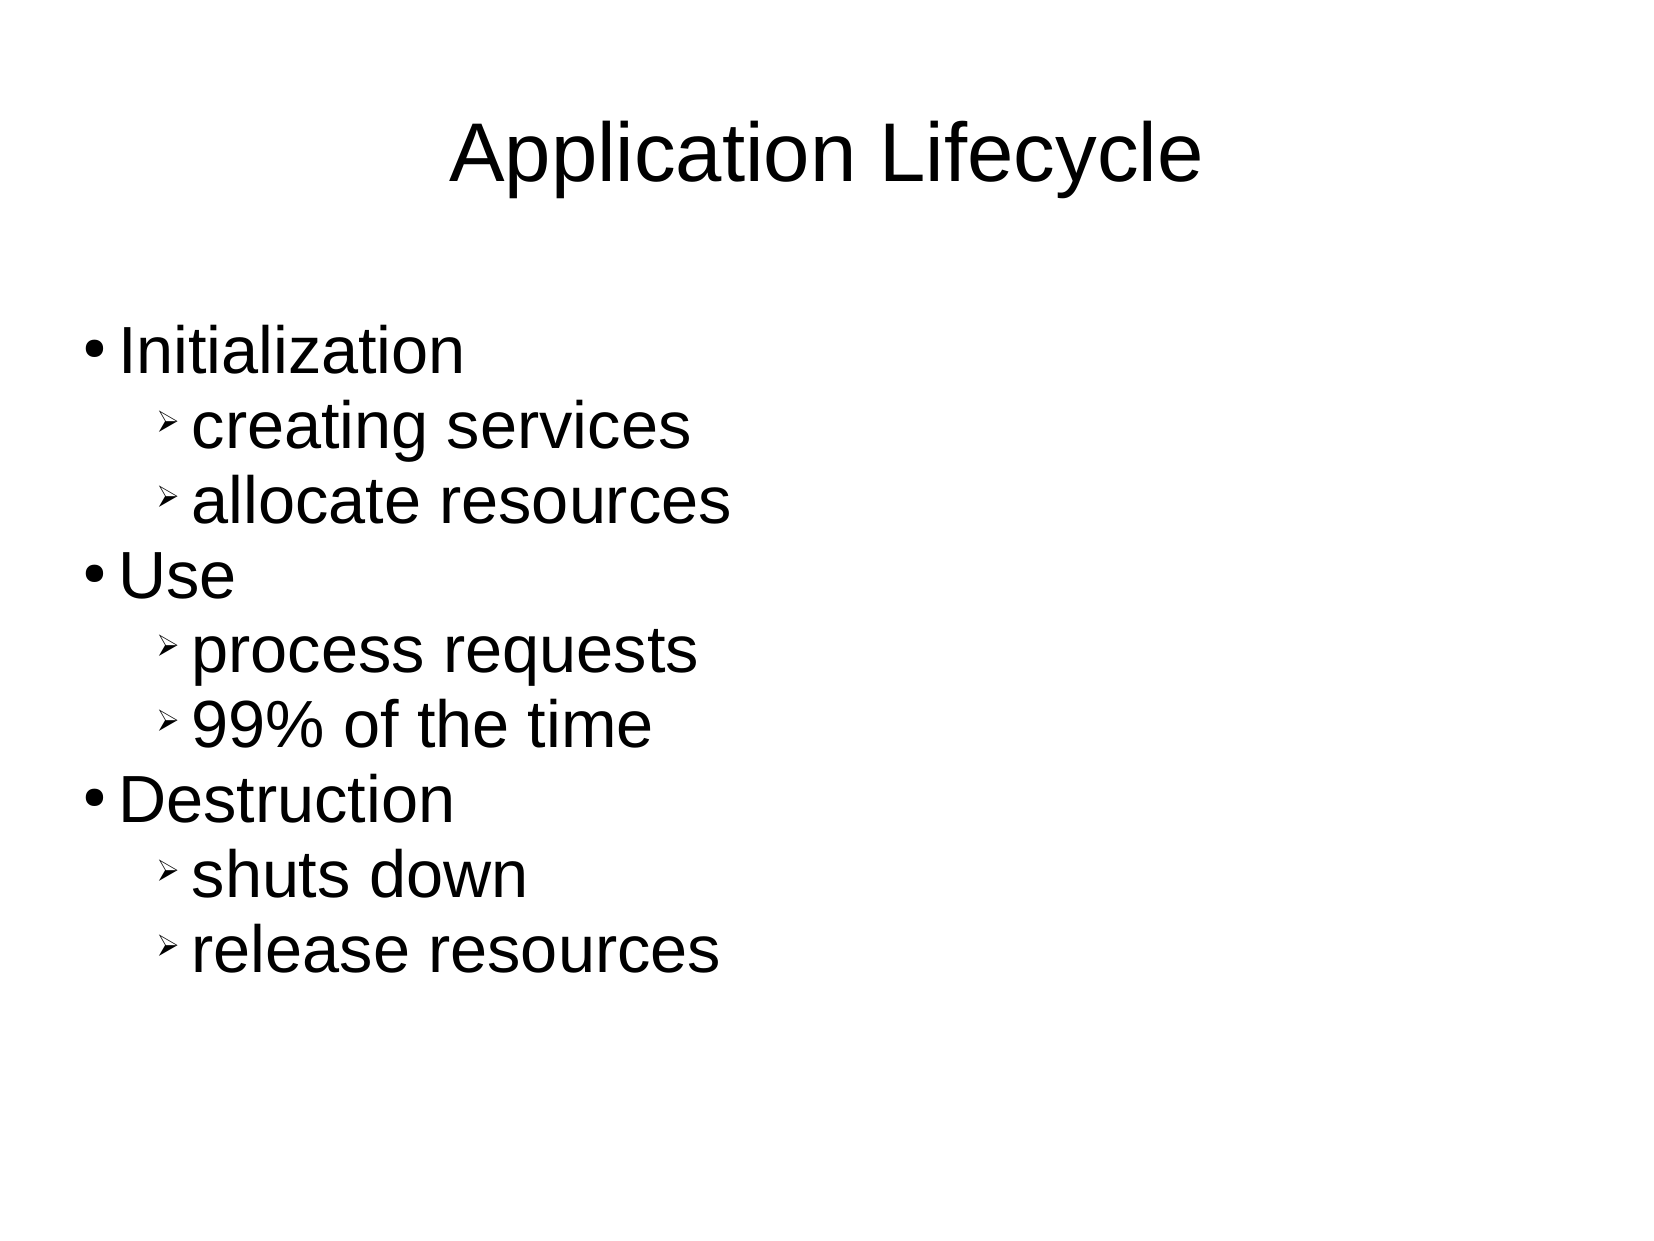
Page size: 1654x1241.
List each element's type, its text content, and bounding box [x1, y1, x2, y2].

title Application Lifecycle [82, 49, 1571, 257]
subtitle Initialization creating services allocate resources Use process requests 99% of the time Destruction shuts down release resources [82, 290, 1571, 1010]
